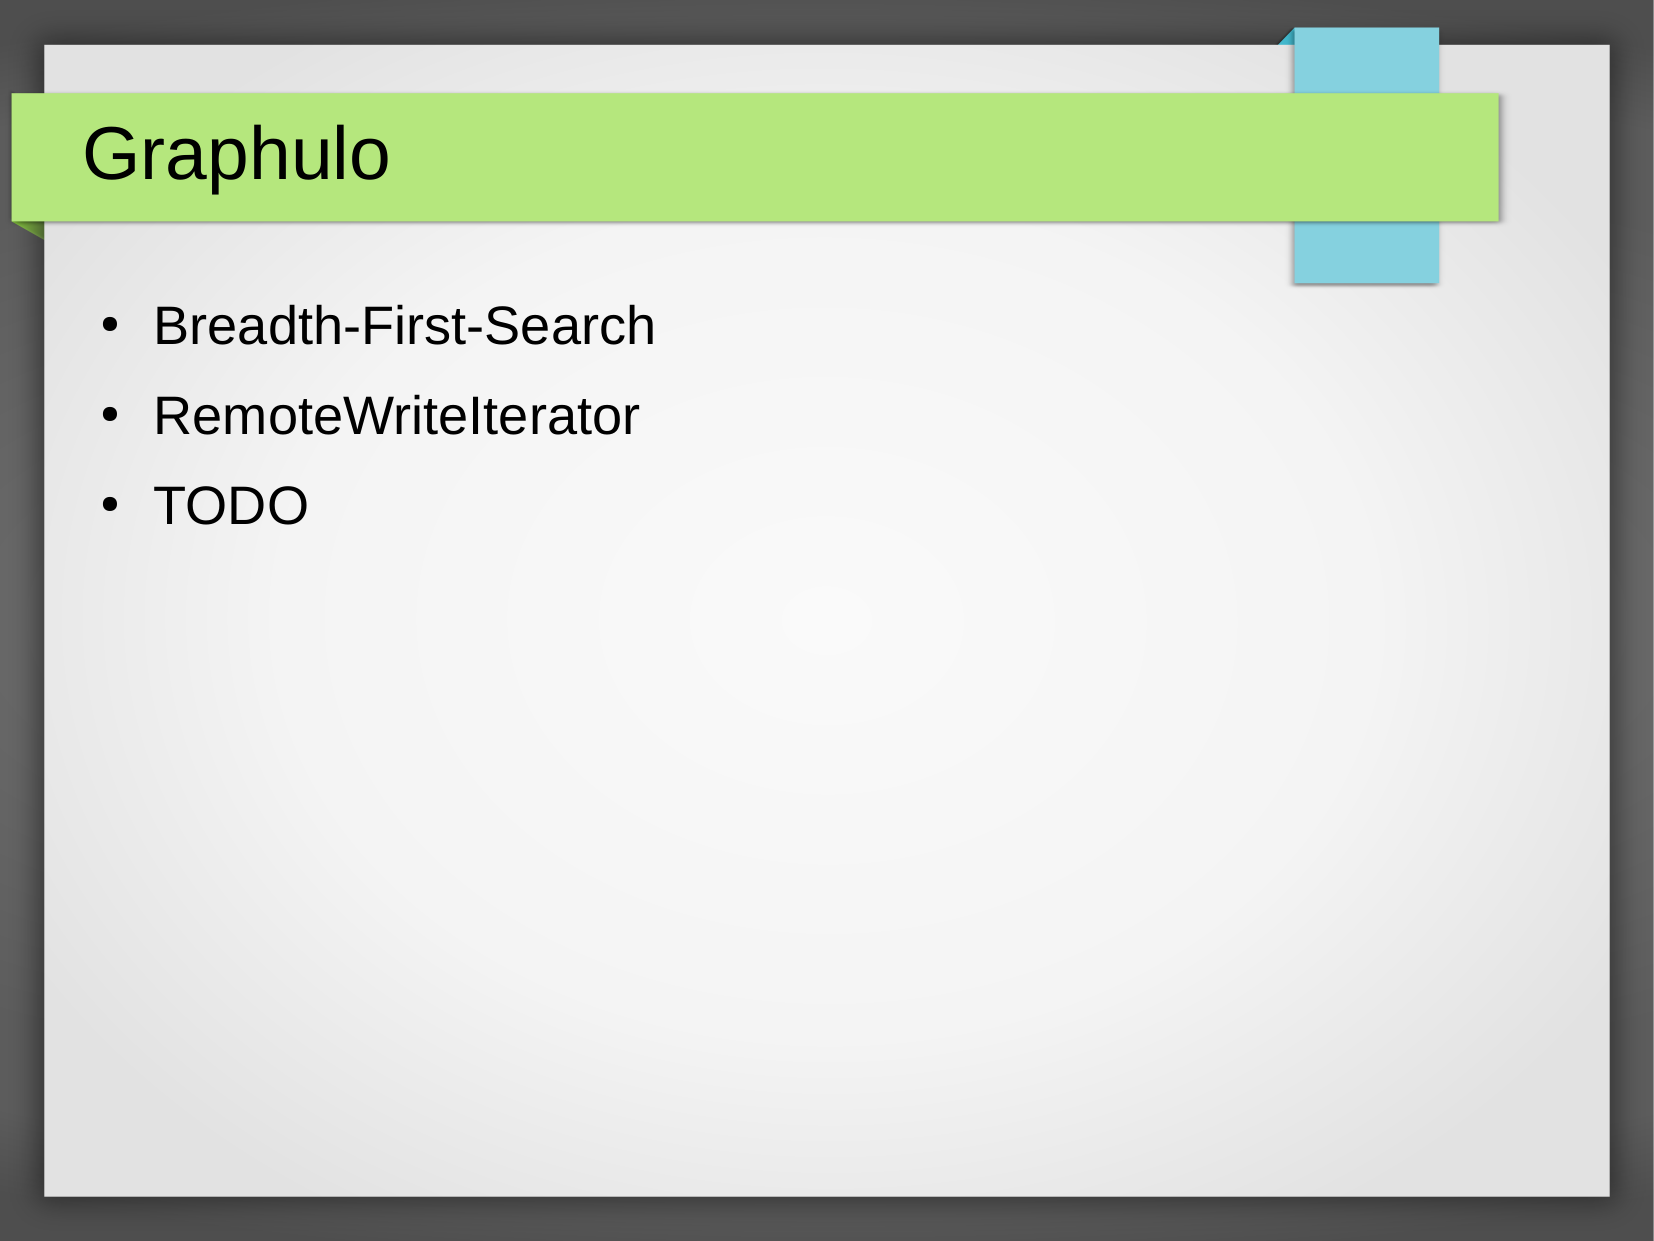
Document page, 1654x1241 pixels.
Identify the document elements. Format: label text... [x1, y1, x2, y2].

list Breadth-First-Search RemoteWriteIterator TODO [82, 295, 1571, 1015]
title Graphulo [82, 94, 1264, 213]
picture [0, 0, 1654, 1241]
